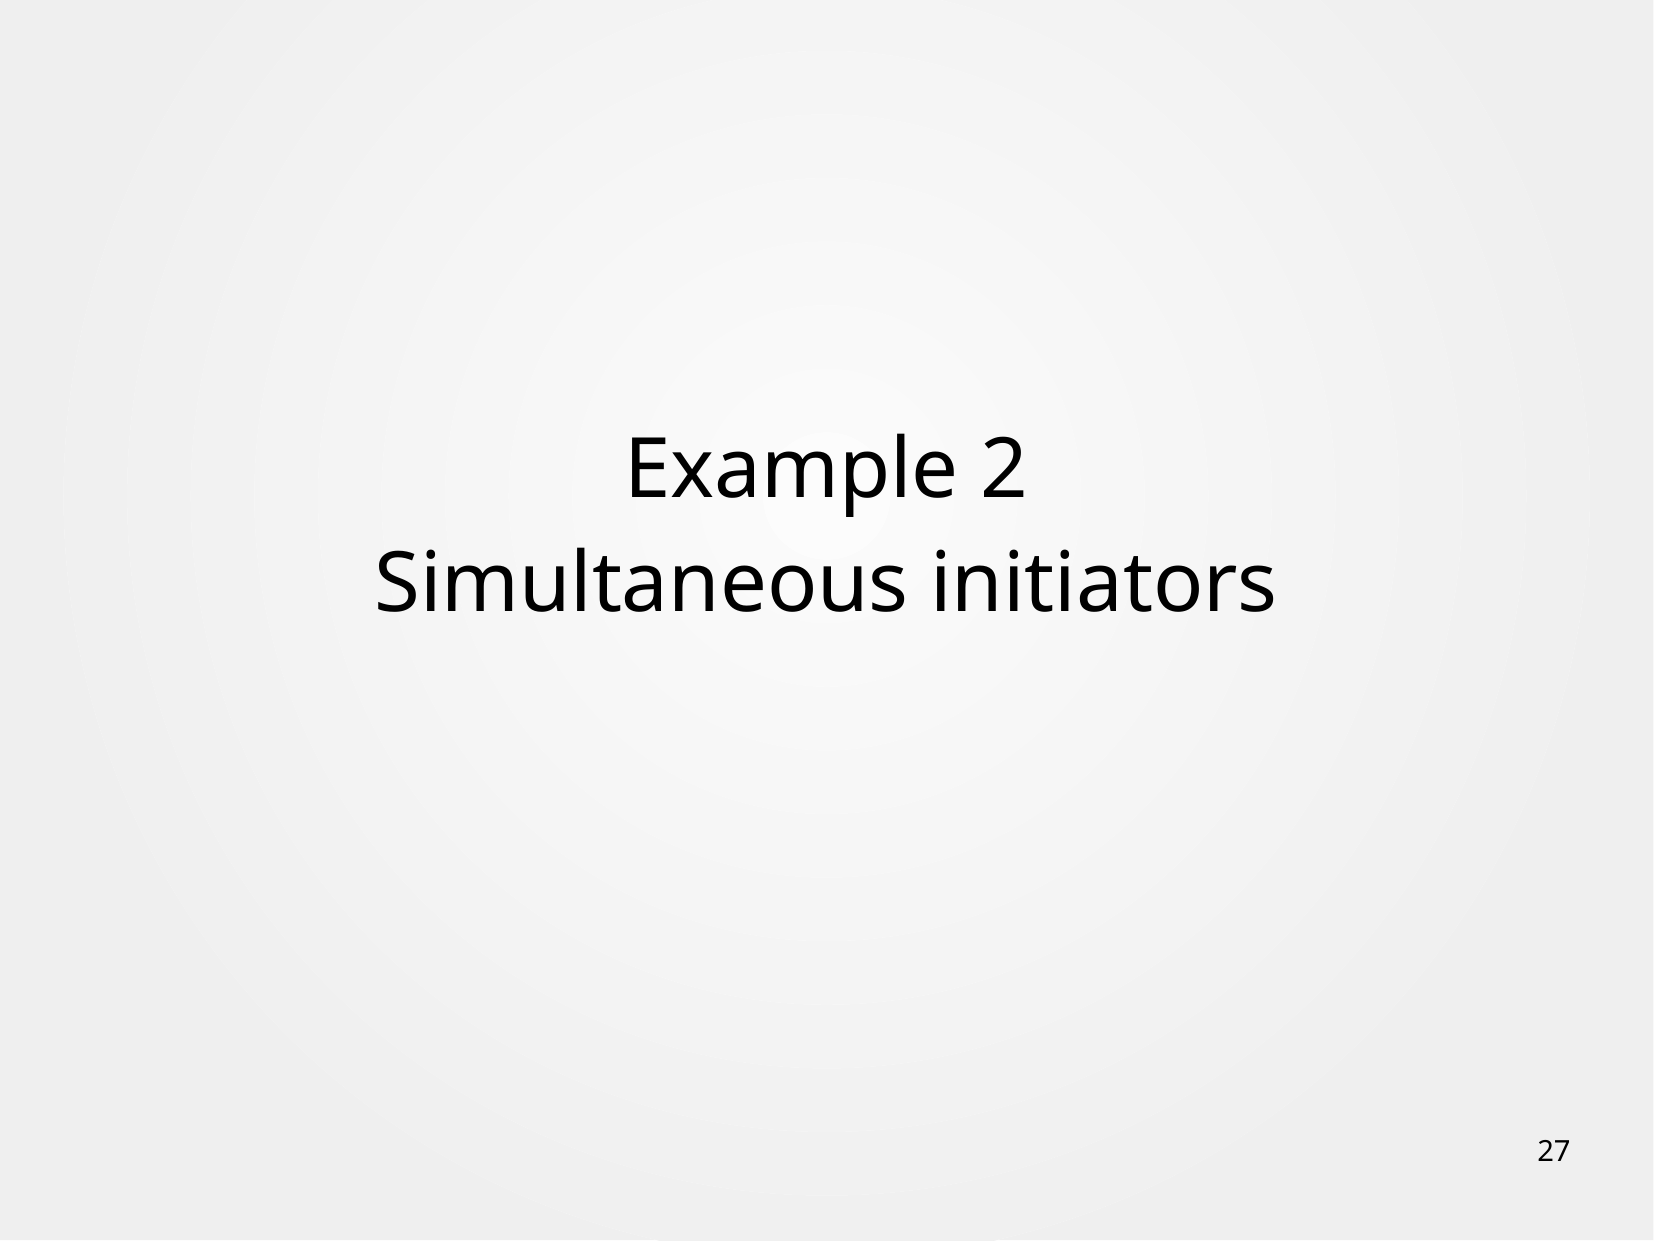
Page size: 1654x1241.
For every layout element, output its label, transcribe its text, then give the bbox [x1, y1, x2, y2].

subtitle Example 2 Simultaneous initiators [374, 408, 1280, 636]
